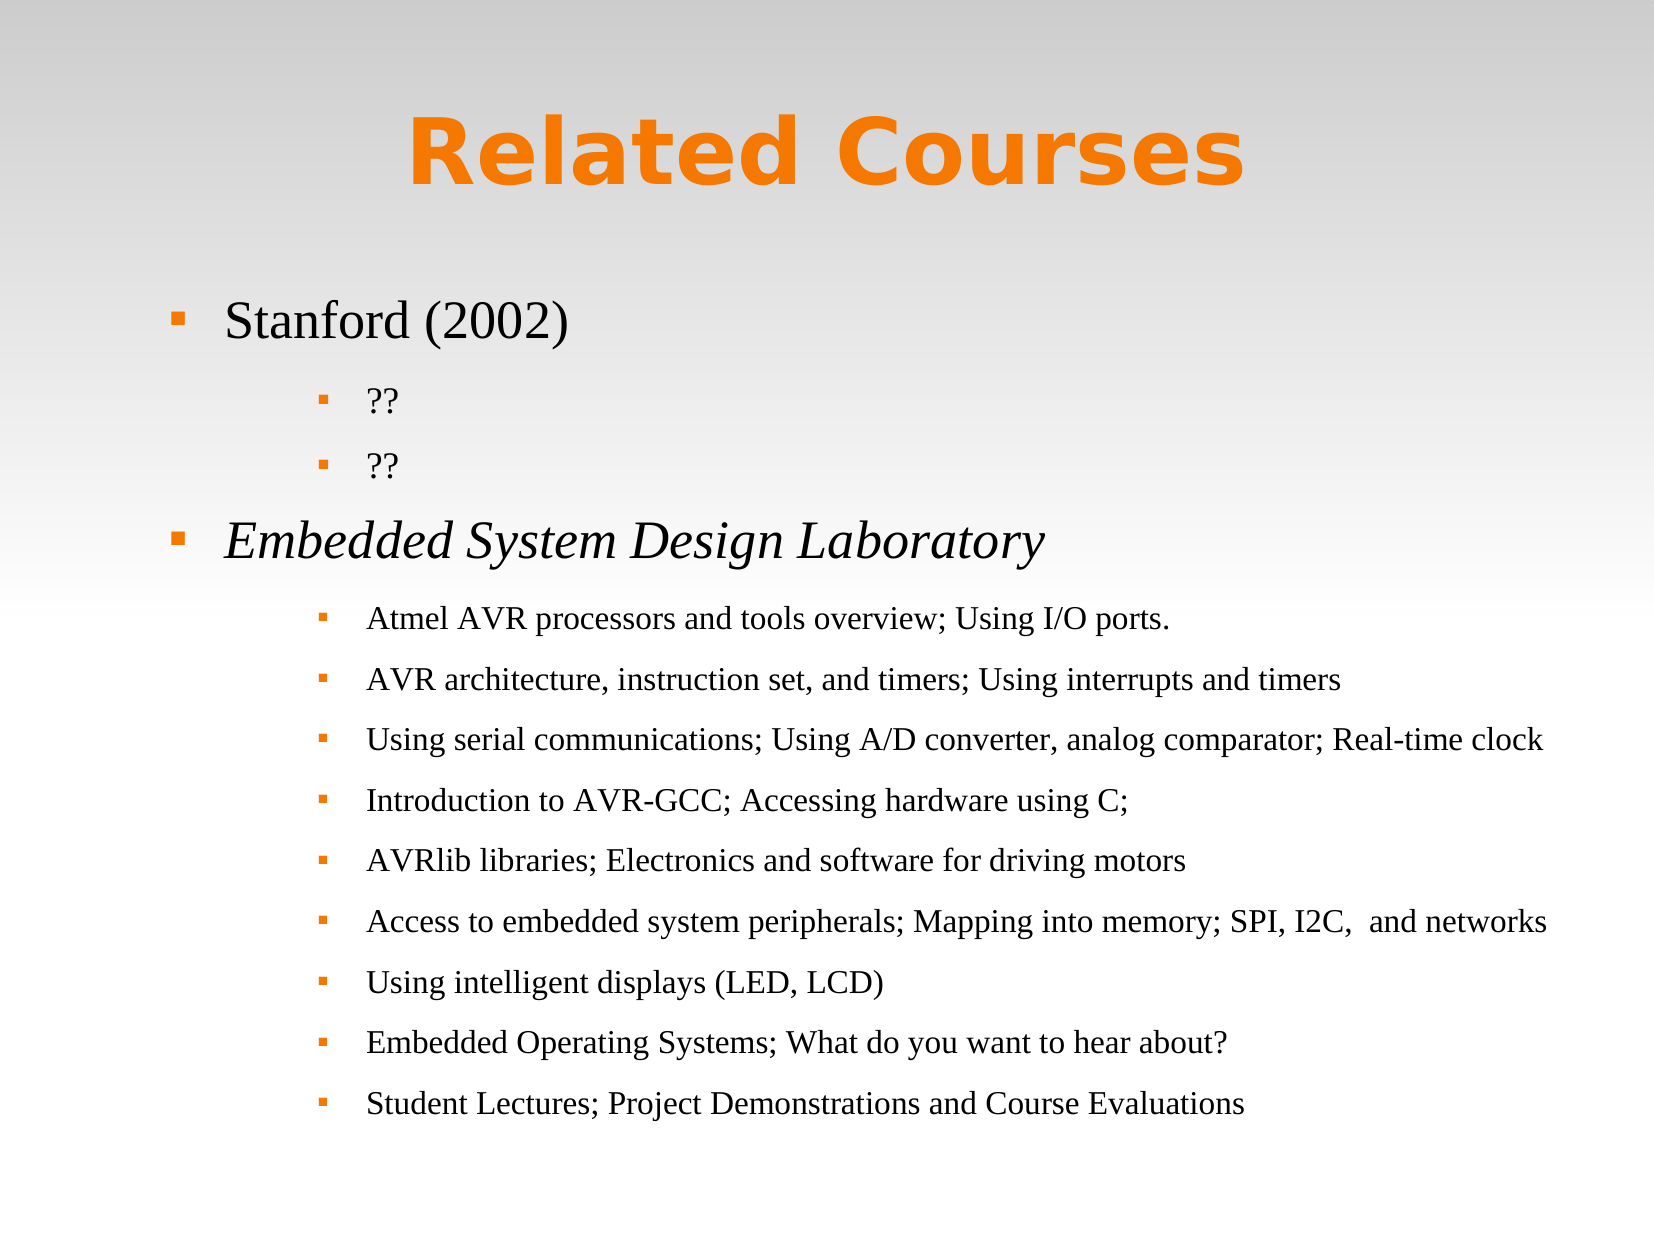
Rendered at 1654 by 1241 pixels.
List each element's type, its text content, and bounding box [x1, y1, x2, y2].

title Related Courses [82, 49, 1571, 257]
list Stanford (2002) ?? ?? Embedded System Design Laboratory Atmel AVR processors and tools overview; Using I/O ports. AVR architecture, instruction set, and timers; Using interrupts and timers Using serial communications; Using A/D converter, analog comparator; Real-time clock Introduction to AVR-GCC; Accessing hardware using C; AVRlib libraries; Electronics and software for driving motors Access to embedded system peripherals; Mapping into memory; SPI, I2C, and networks Using intelligent displays (LED, LCD) Embedded Operating Systems; What do you want to hear about? Student Lectures; Project Demonstrations and Course Evaluations [82, 290, 1571, 1170]
